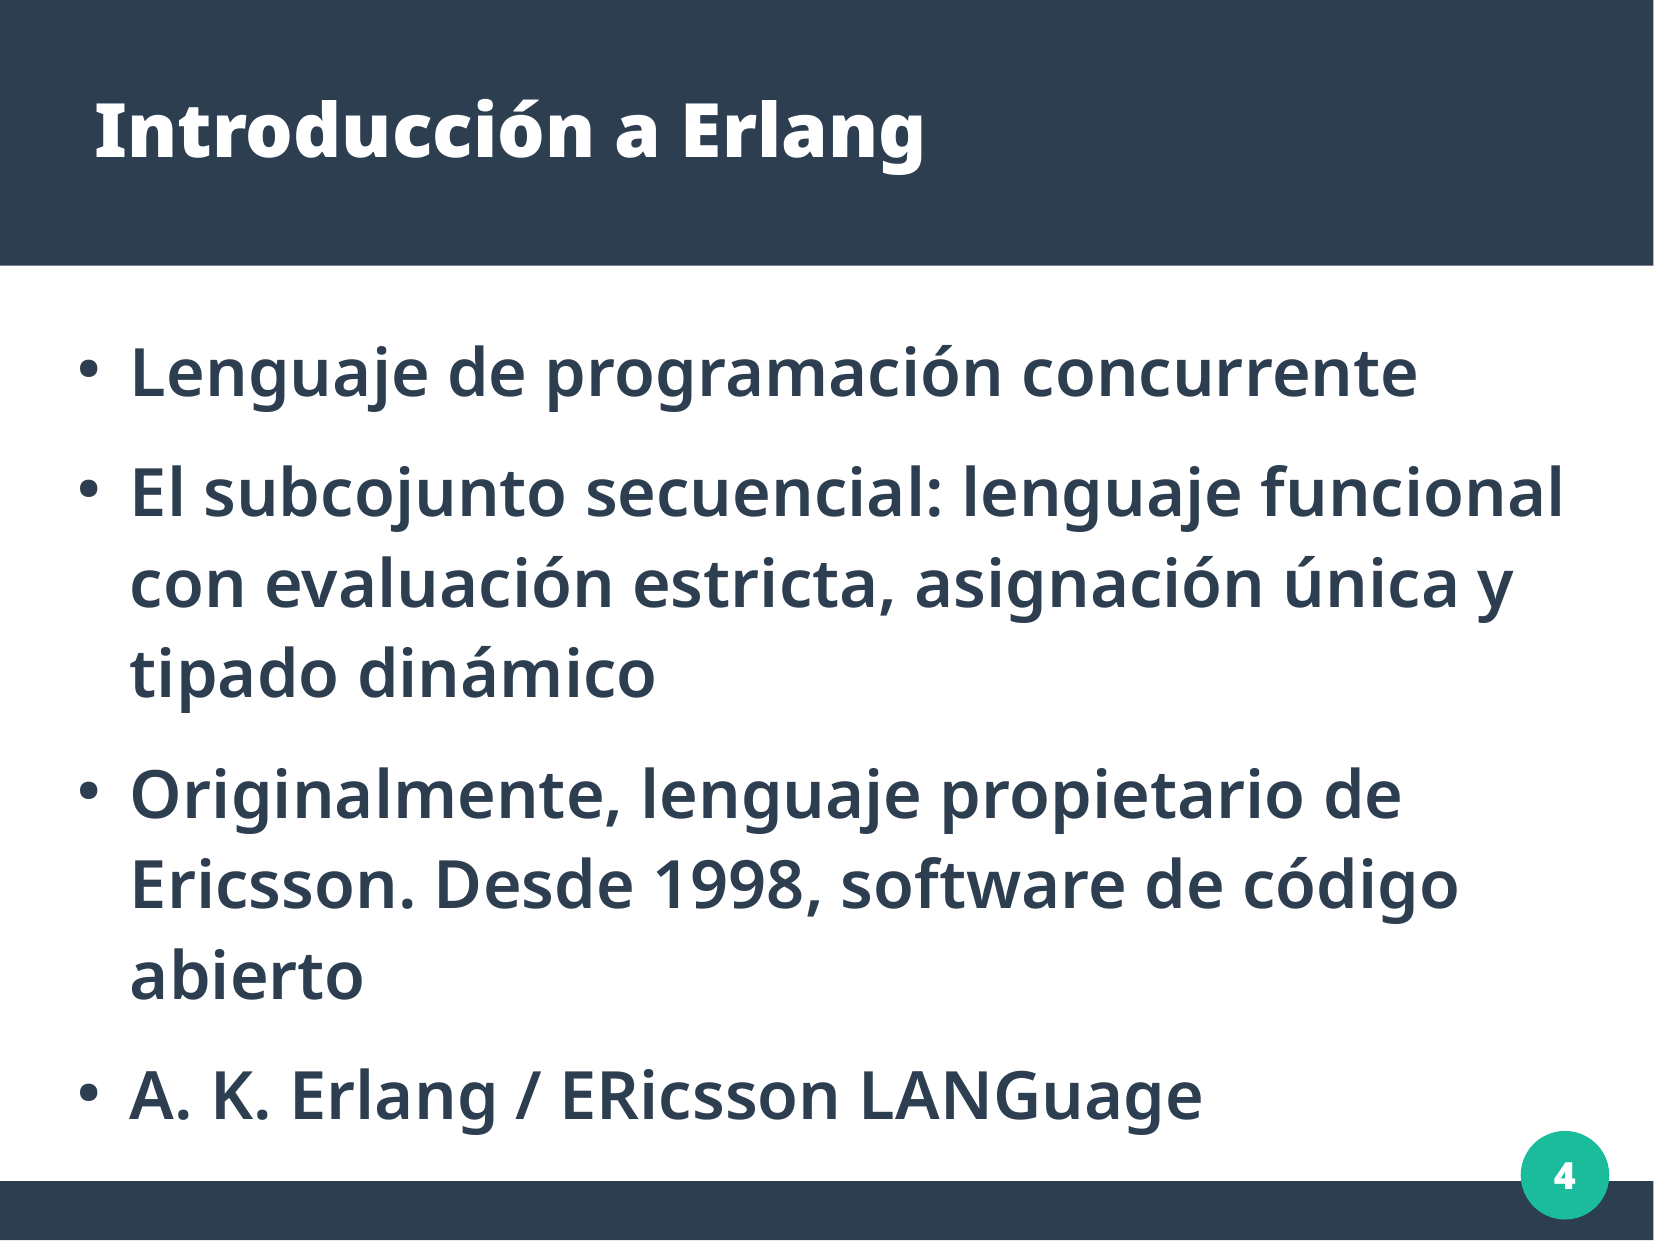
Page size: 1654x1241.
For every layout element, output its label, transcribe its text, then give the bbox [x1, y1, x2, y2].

list Lenguaje de programación concurrente El subcojunto secuencial: lenguaje funcional con evaluación estricta, asignación única y tipado dinámico Originalmente, lenguaje propietario de Ericsson. Desde 1998, software de código abierto A. K. Erlang / ERicsson LANGuage [59, 324, 1595, 1152]
title Introducción a Erlang [59, 49, 1595, 207]
